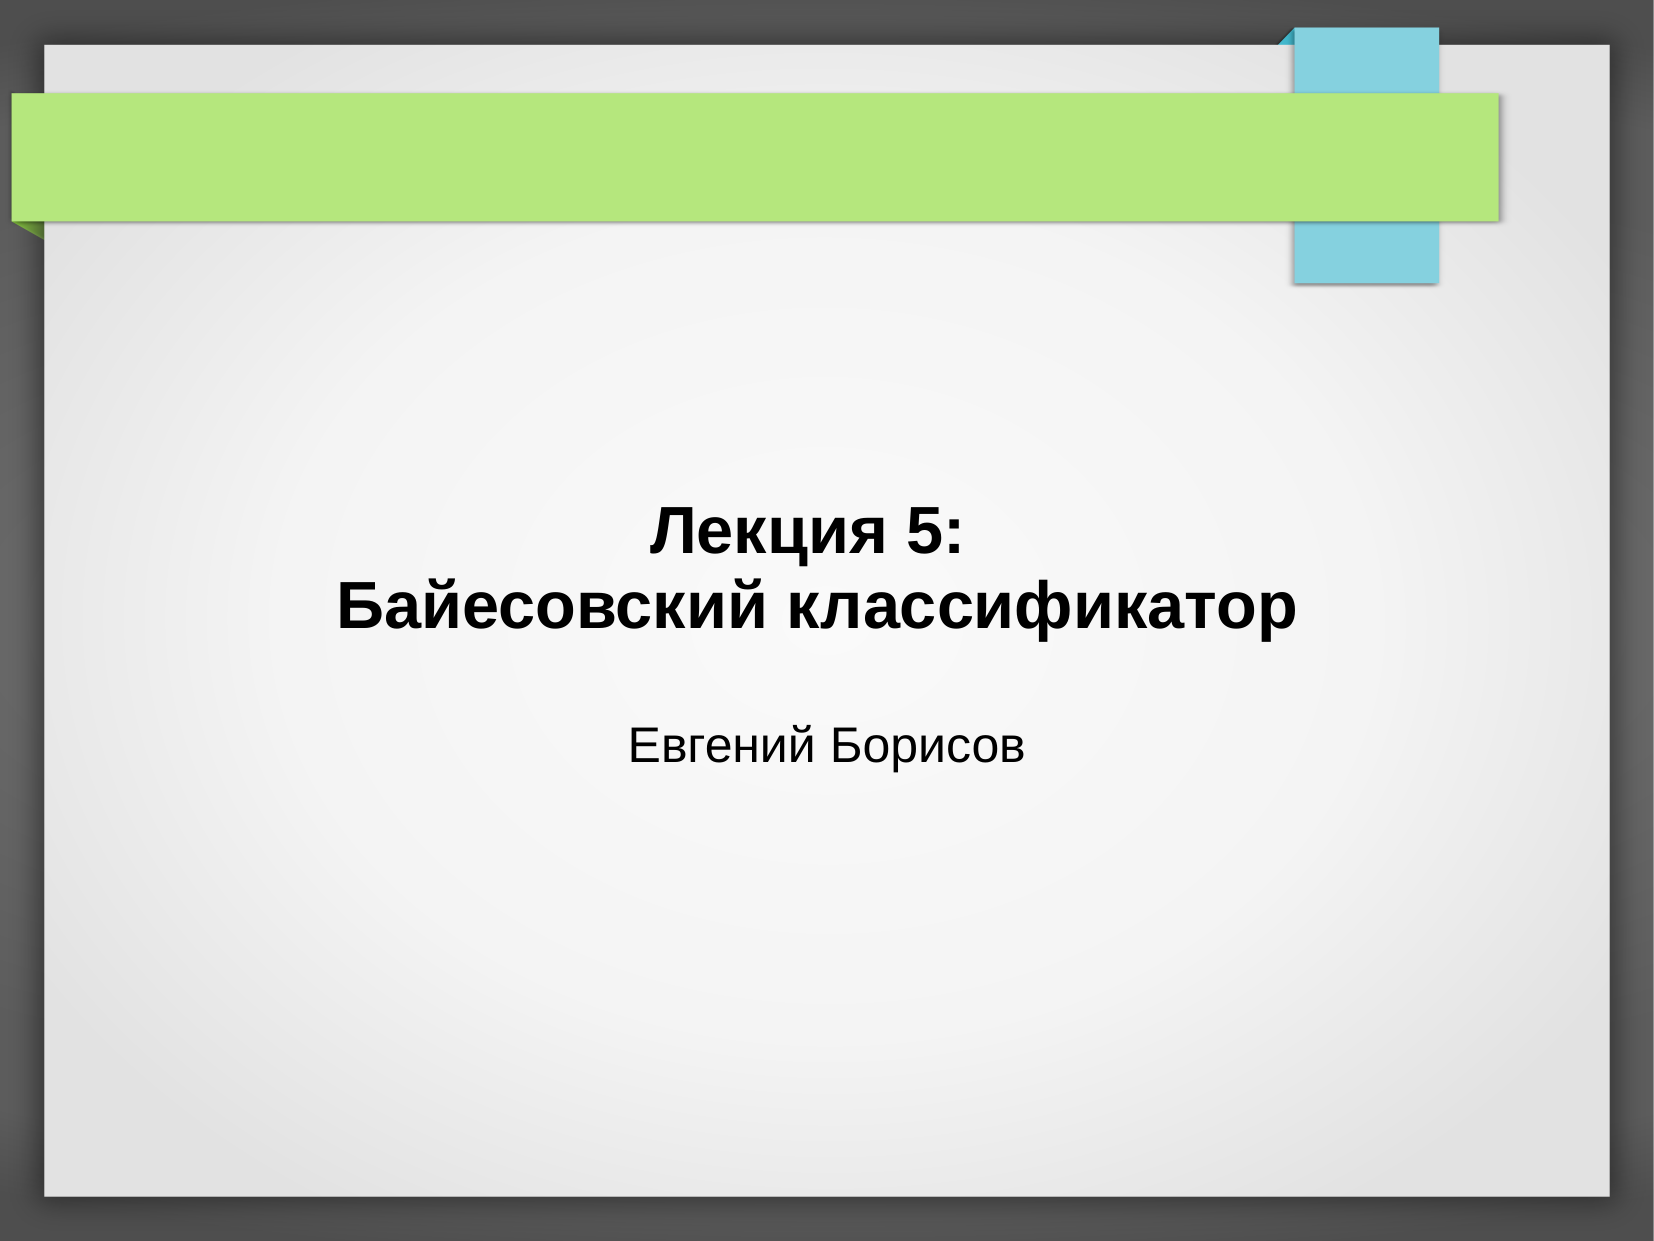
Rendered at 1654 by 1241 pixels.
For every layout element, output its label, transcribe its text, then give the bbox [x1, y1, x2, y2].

subtitle Лекция 5: Байесовский классификатор Евгений Борисов [82, 290, 1571, 1010]
picture [0, 0, 1654, 1241]
